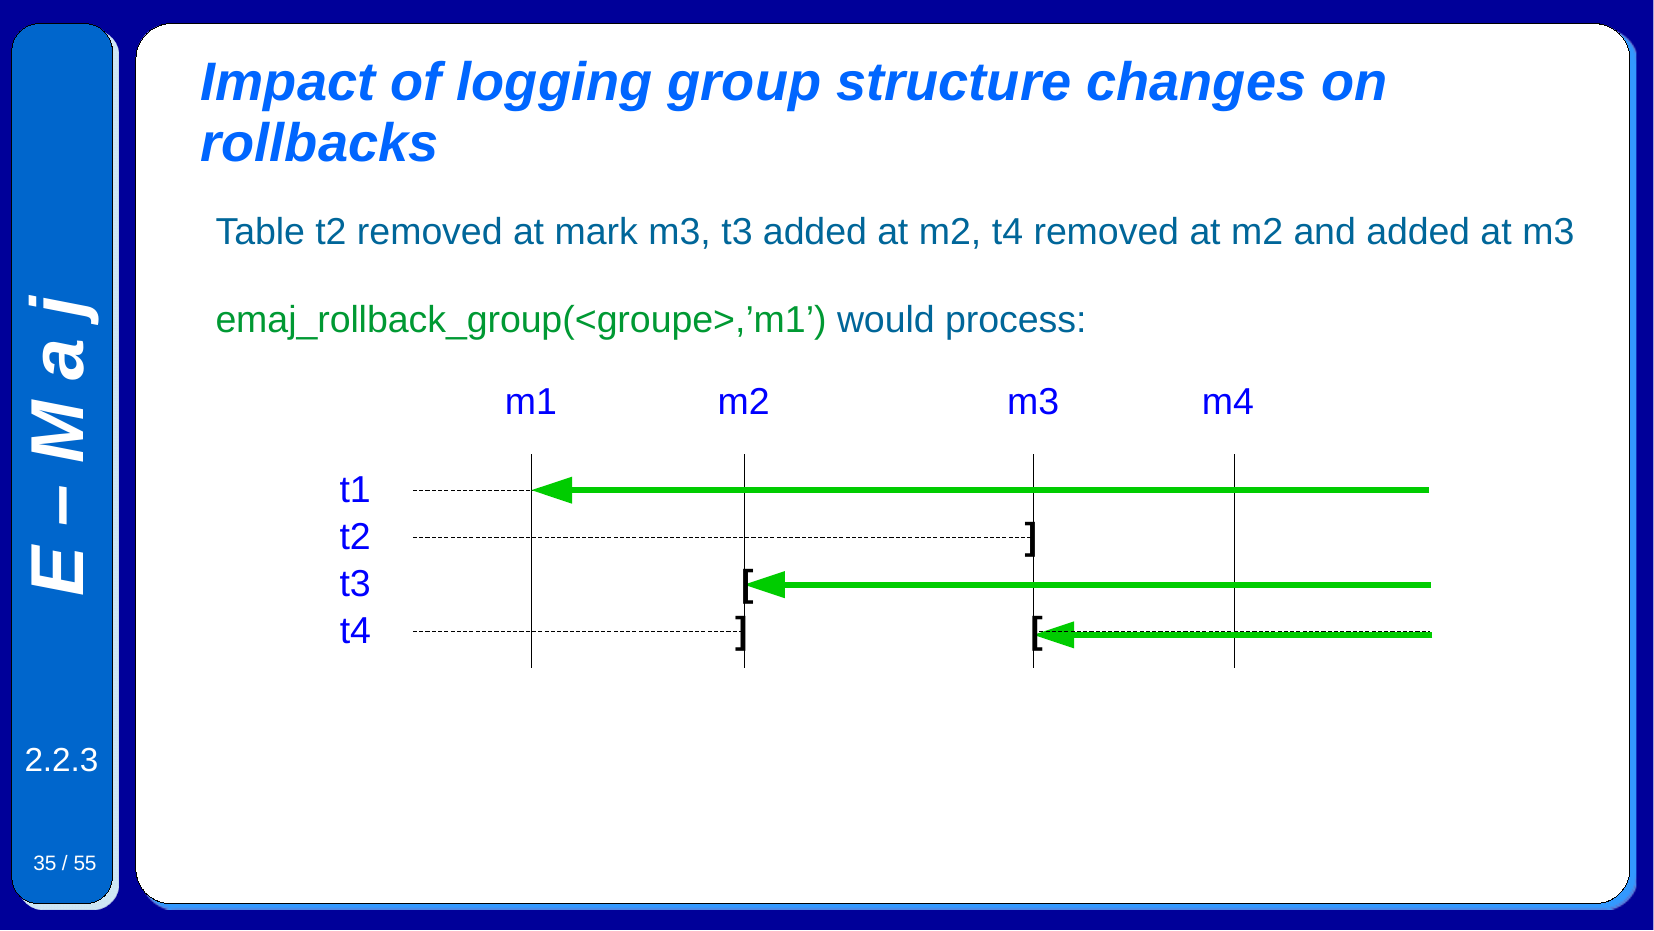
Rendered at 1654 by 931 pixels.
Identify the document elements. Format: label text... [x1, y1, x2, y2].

text_box t1 [324, 460, 386, 507]
text_box m2 [702, 373, 785, 430]
text_box t4 [324, 602, 386, 660]
text_box t3 [324, 555, 386, 602]
text_box m1 [490, 373, 572, 430]
text_box t2 [324, 507, 386, 555]
text_box Table t2 removed at mark m3, t3 added at m2, t4 removed at m2 and added at m3 [200, 203, 1601, 260]
text_box m3 [992, 373, 1074, 430]
text_box ] [1009, 507, 1053, 565]
text_box [ [726, 555, 769, 612]
text_box emaj_rollback_group(<groupe>,’m1’) would process: [200, 291, 1102, 349]
title Impact of logging group structure changes on rollbacks [200, 34, 1575, 191]
text_box m4 [1187, 373, 1269, 430]
text_box [ [1015, 602, 1058, 660]
text_box ] [720, 602, 763, 660]
